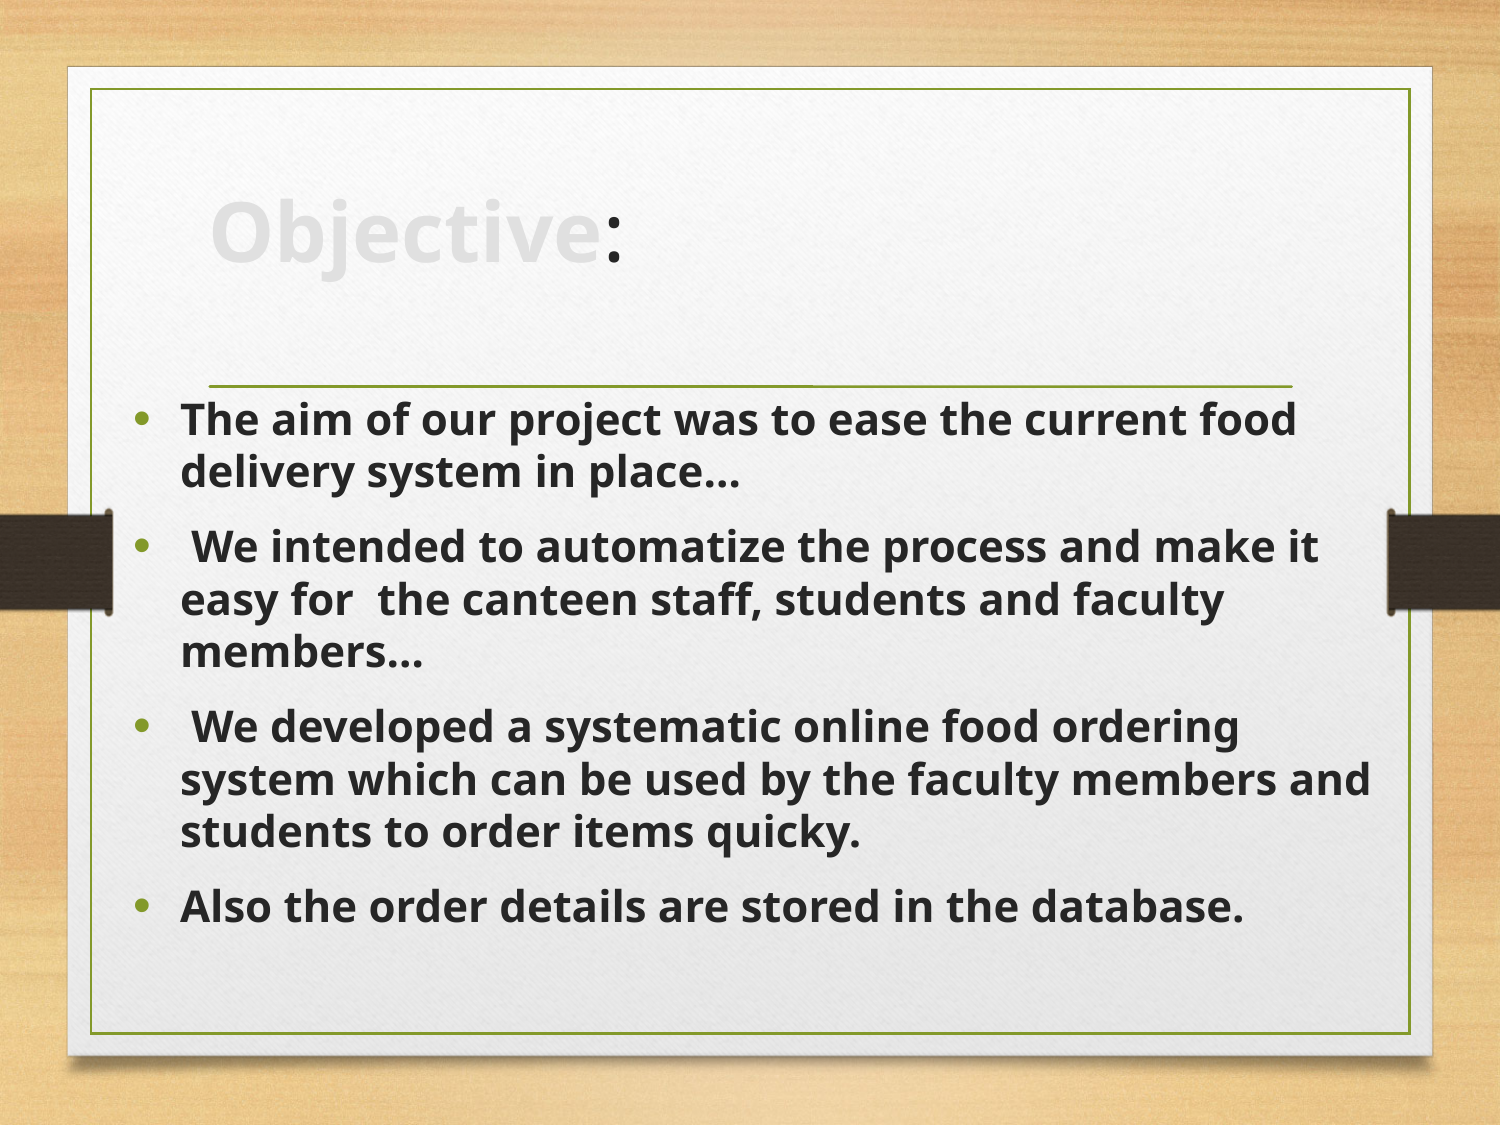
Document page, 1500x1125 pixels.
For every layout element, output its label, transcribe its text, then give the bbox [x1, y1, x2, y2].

picture [0, 0, 1500, 1125]
list The aim of our project was to ease the current food delivery system in place… We intended to automatize the process and make it easy for the canteen staff, students and faculty members… We developed a systematic online food ordering system which can be used by the faculty members and students to order items quicky. Also the order details are stored in the database. [118, 383, 1388, 1009]
title Objective: [193, 162, 1309, 296]
